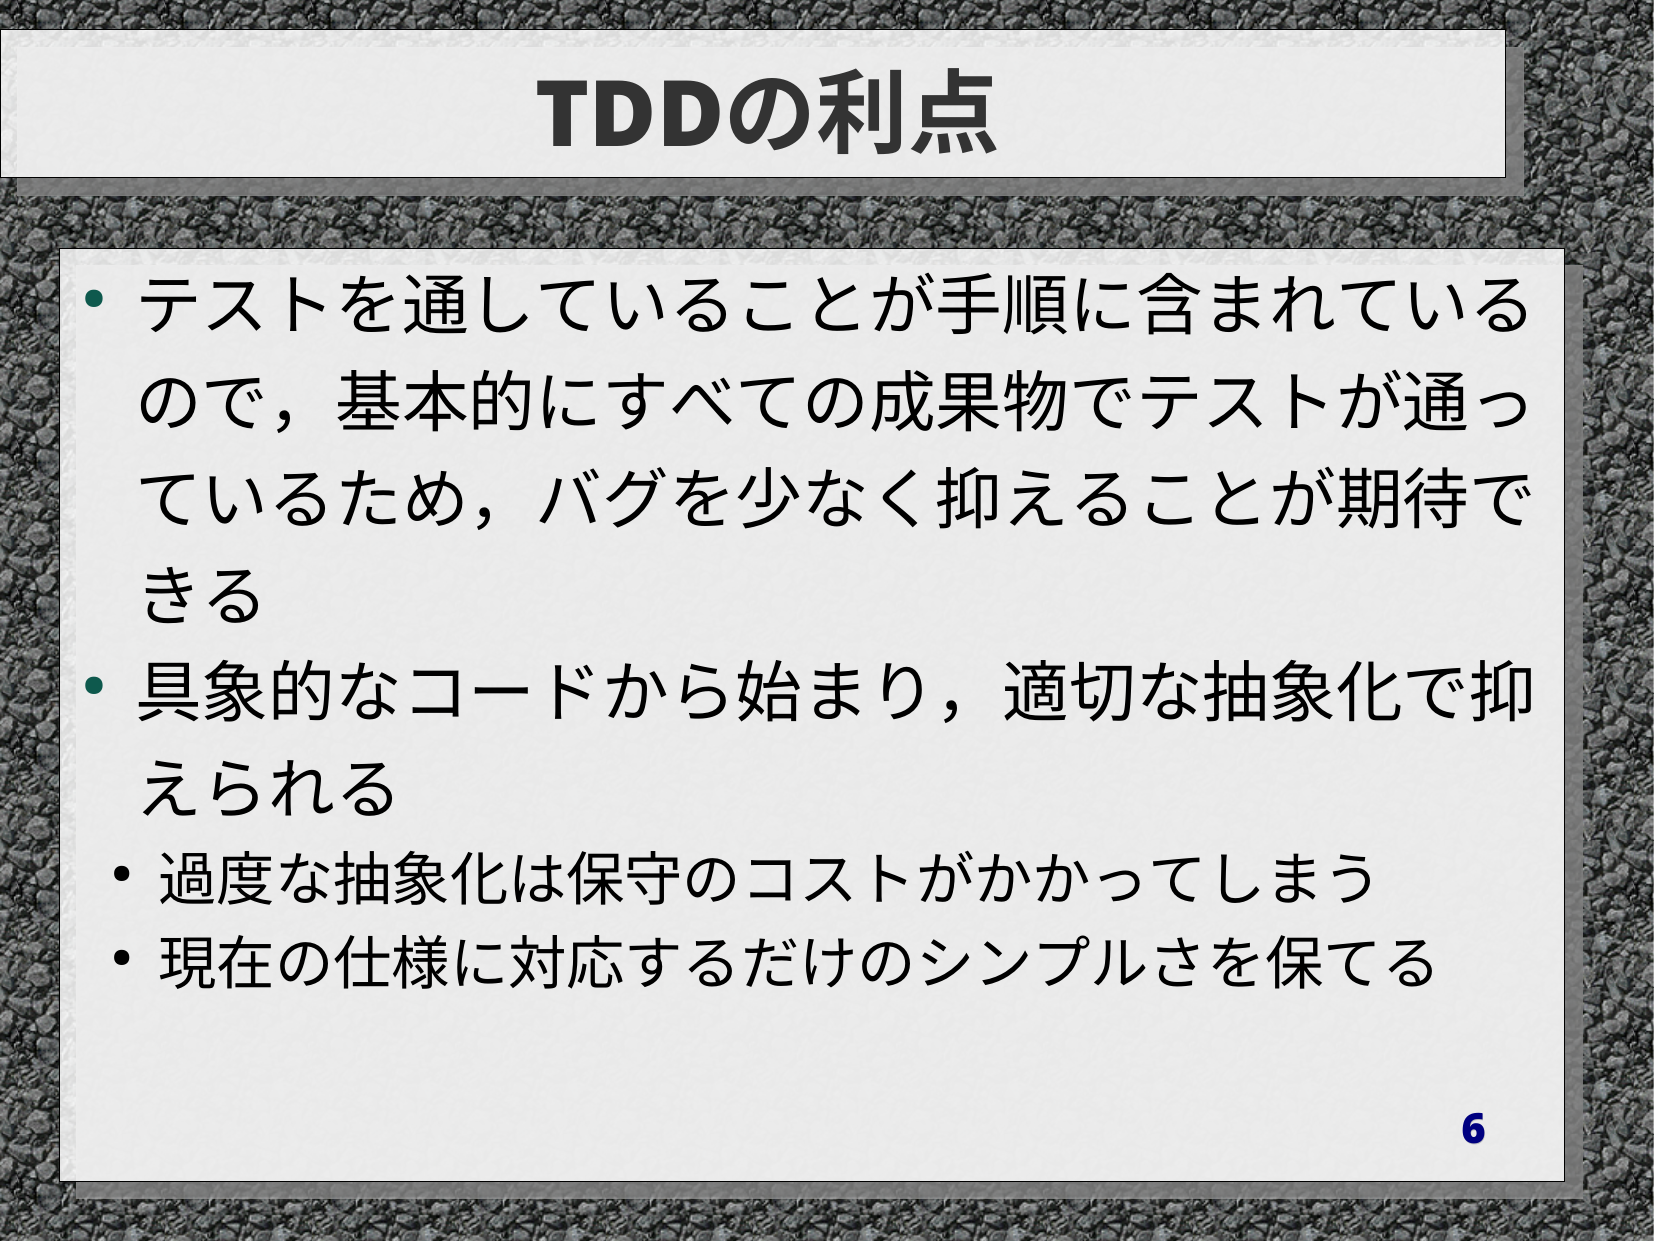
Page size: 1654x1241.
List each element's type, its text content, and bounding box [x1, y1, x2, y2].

list テストを通していることが手順に含まれているので，基本的にすべての成果物でテストが通っているため，バグを少なく抑えることが期待できる 具象的なコードから始まり，適切な抽象化で抑えられる 過度な抽象化は保守のコストがかかってしまう 現在の仕様に対応するだけのシンプルさを保てる [64, 252, 1565, 1137]
title TDDの利点 [29, 35, 1506, 177]
picture [0, 0, 1654, 1241]
